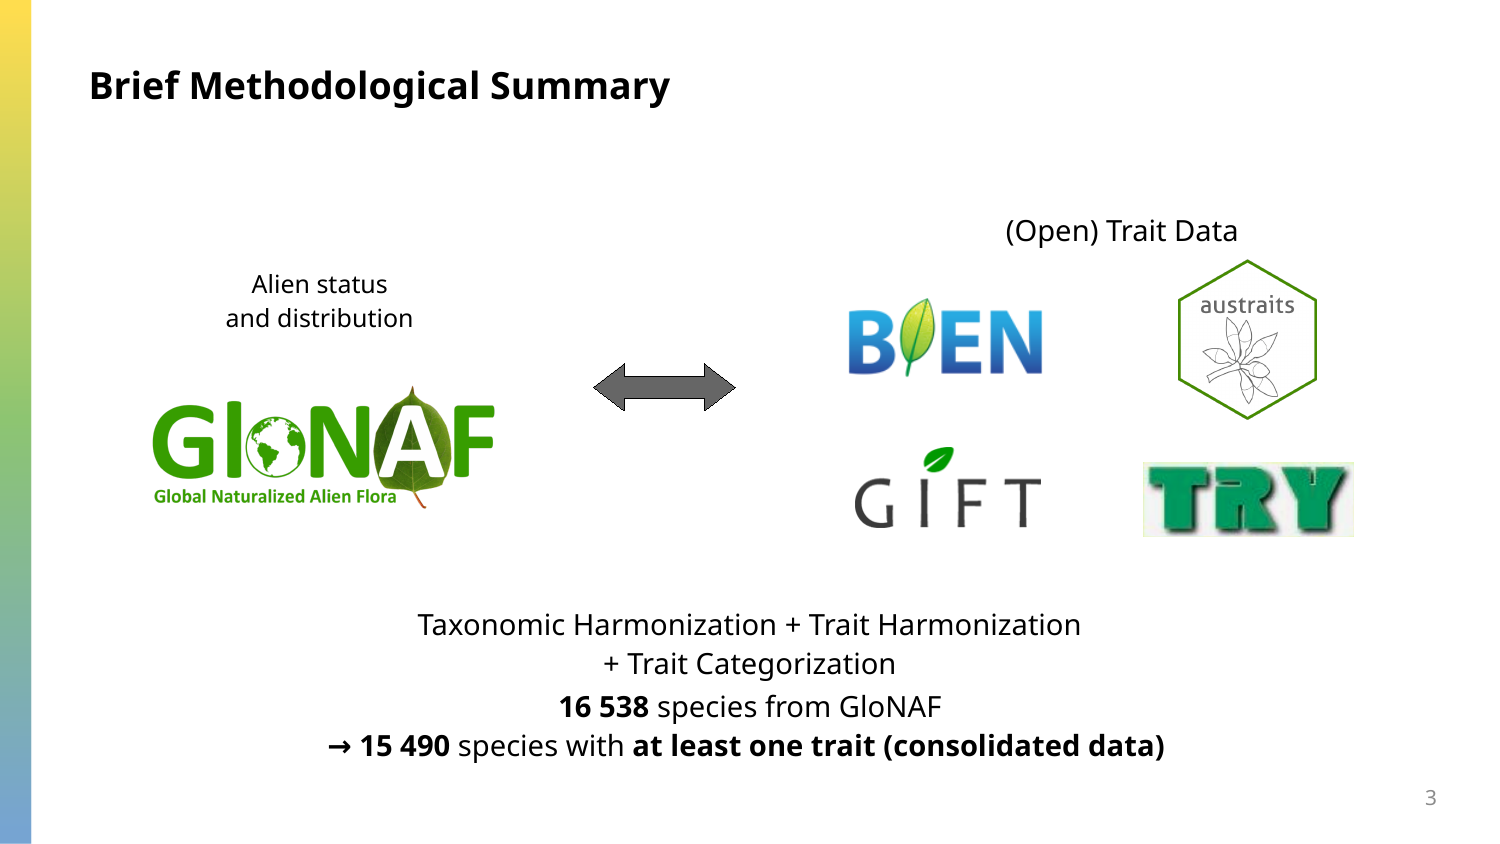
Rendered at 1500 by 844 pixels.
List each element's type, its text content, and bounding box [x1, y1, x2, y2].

text_box 16 538 species from GloNAF → 15 490 species with at least one trait (consolidated data) [200, 678, 1300, 765]
text_box [593, 363, 736, 411]
text_box Alien status and distribution [154, 259, 486, 366]
list Brief Methodological Summary [88, 61, 1442, 157]
text_box Taxonomic Harmonization + Trait Harmonization + Trait Categorization [217, 596, 1283, 683]
text_box (Open) Trait Data [954, 203, 1291, 264]
picture [0, 0, 1500, 844]
slide_number <number> [1240, 767, 1437, 813]
